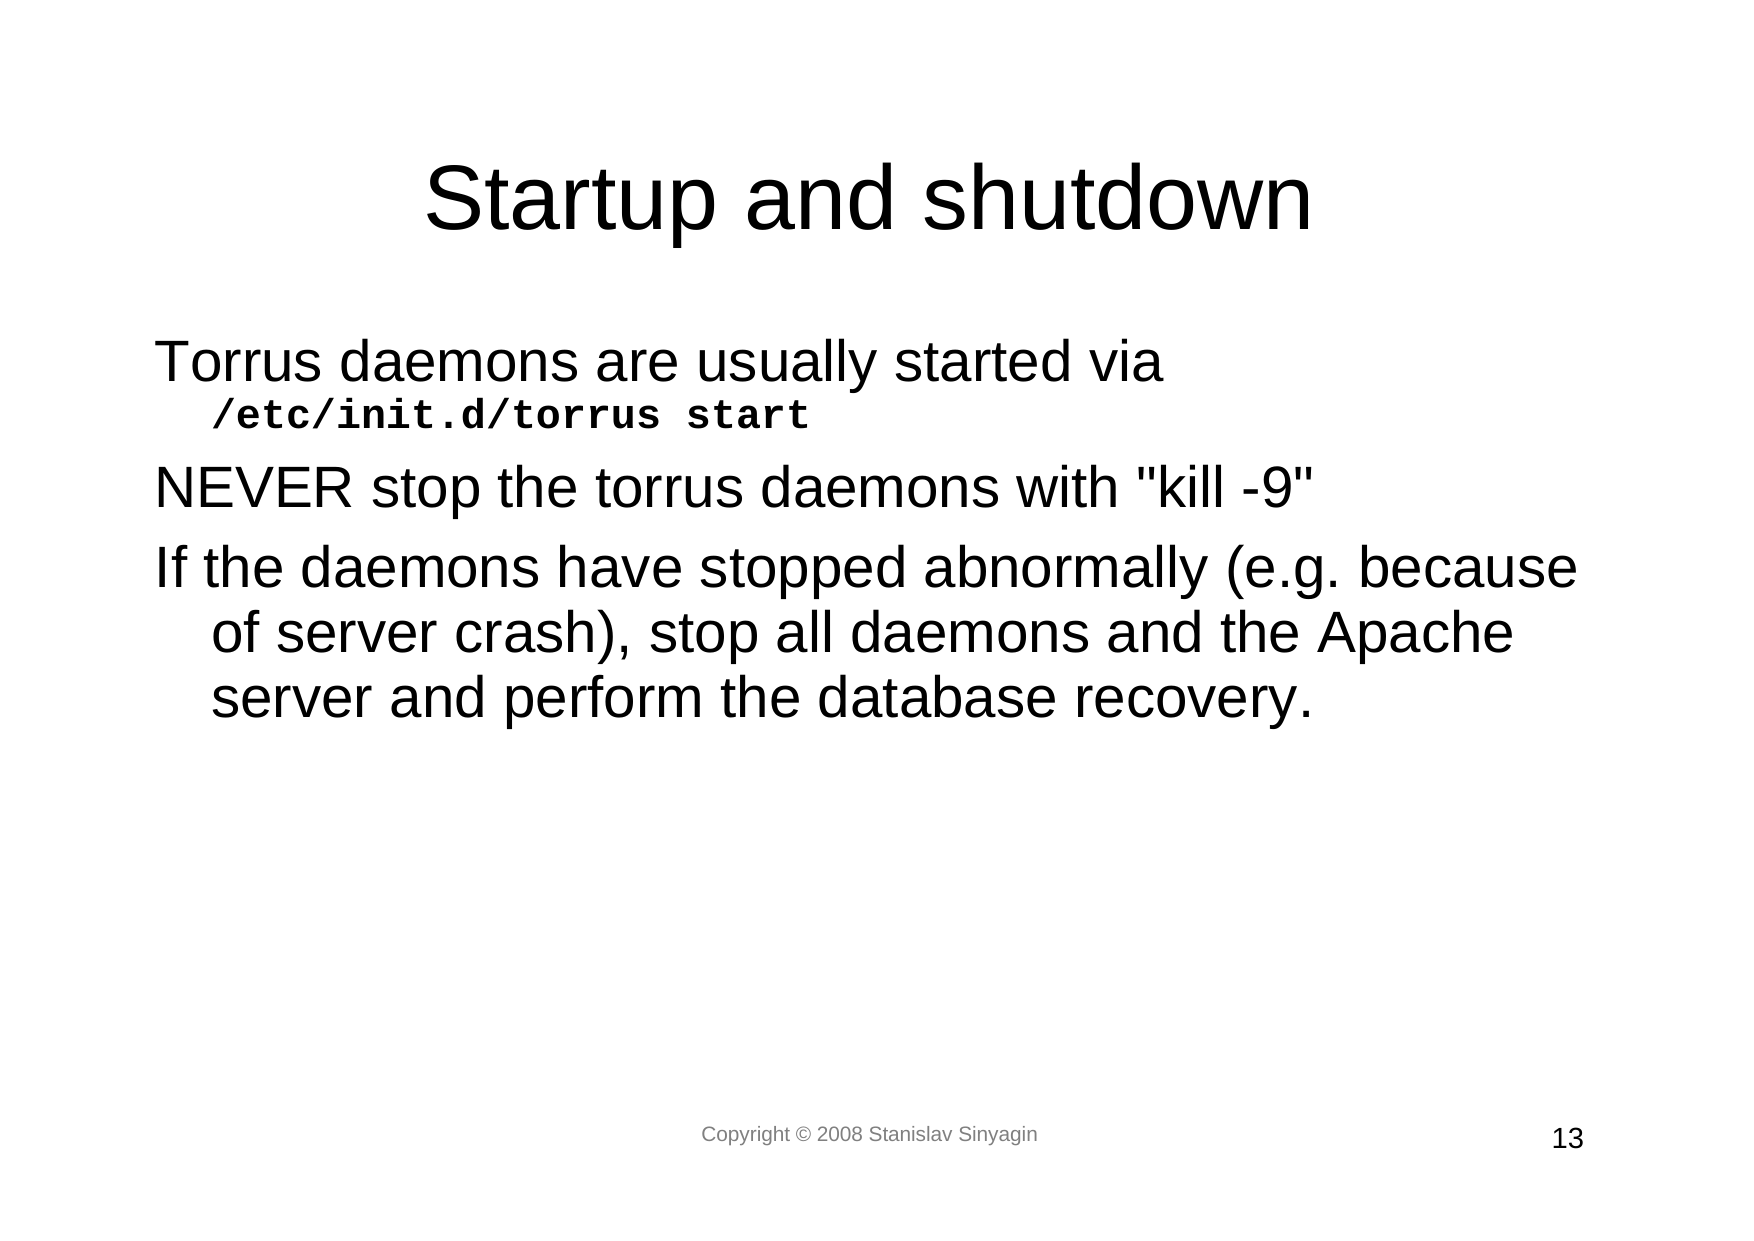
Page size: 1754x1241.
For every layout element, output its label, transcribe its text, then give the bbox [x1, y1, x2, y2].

list Torrus daemons are usually started via /etc/init.d/torrus start NEVER stop the torrus daemons with "kill -9" If the daemons have stopped abnormally (e.g. because of server crash), stop all daemons and the Apache server and perform the database recovery. [140, 320, 1599, 1077]
title Startup and shutdown [140, 96, 1599, 299]
